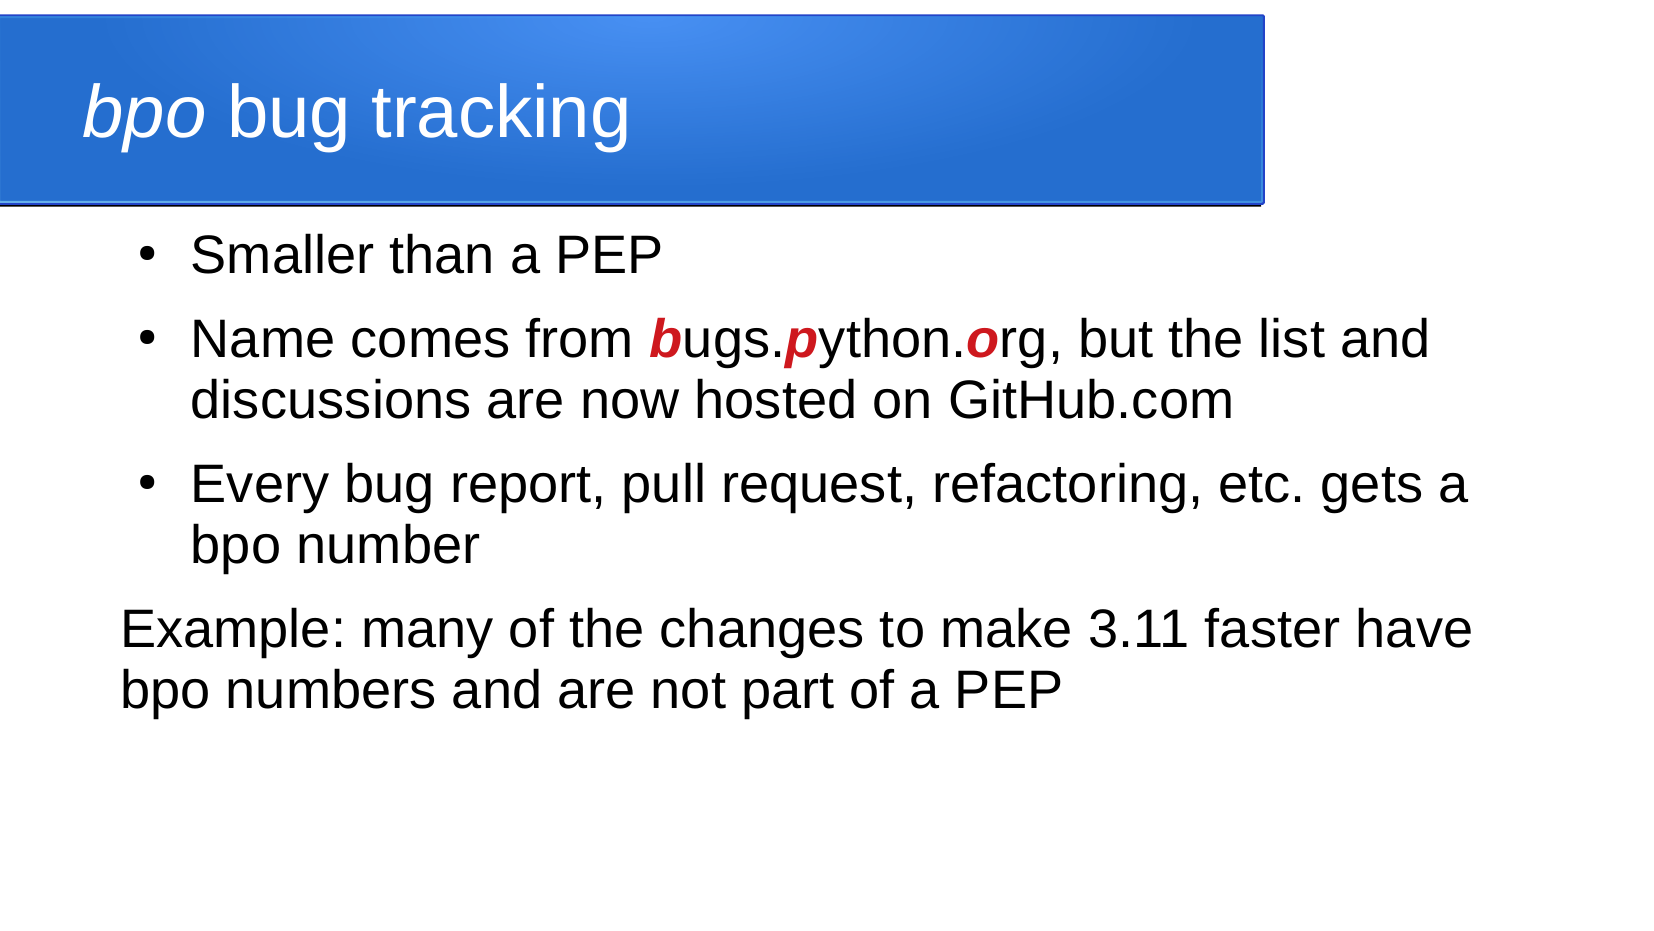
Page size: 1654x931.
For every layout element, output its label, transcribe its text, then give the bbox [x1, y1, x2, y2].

title bpo bug tracking [82, 35, 1235, 189]
list Smaller than a PEP Name comes from bugs.python.org, but the list and discussions are now hosted on GitHub.com Every bug report, pull request, refactoring, etc. gets a bpo number Example: many of the changes to make 3.11 faster have bpo numbers and are not part of a PEP [120, 224, 1572, 764]
